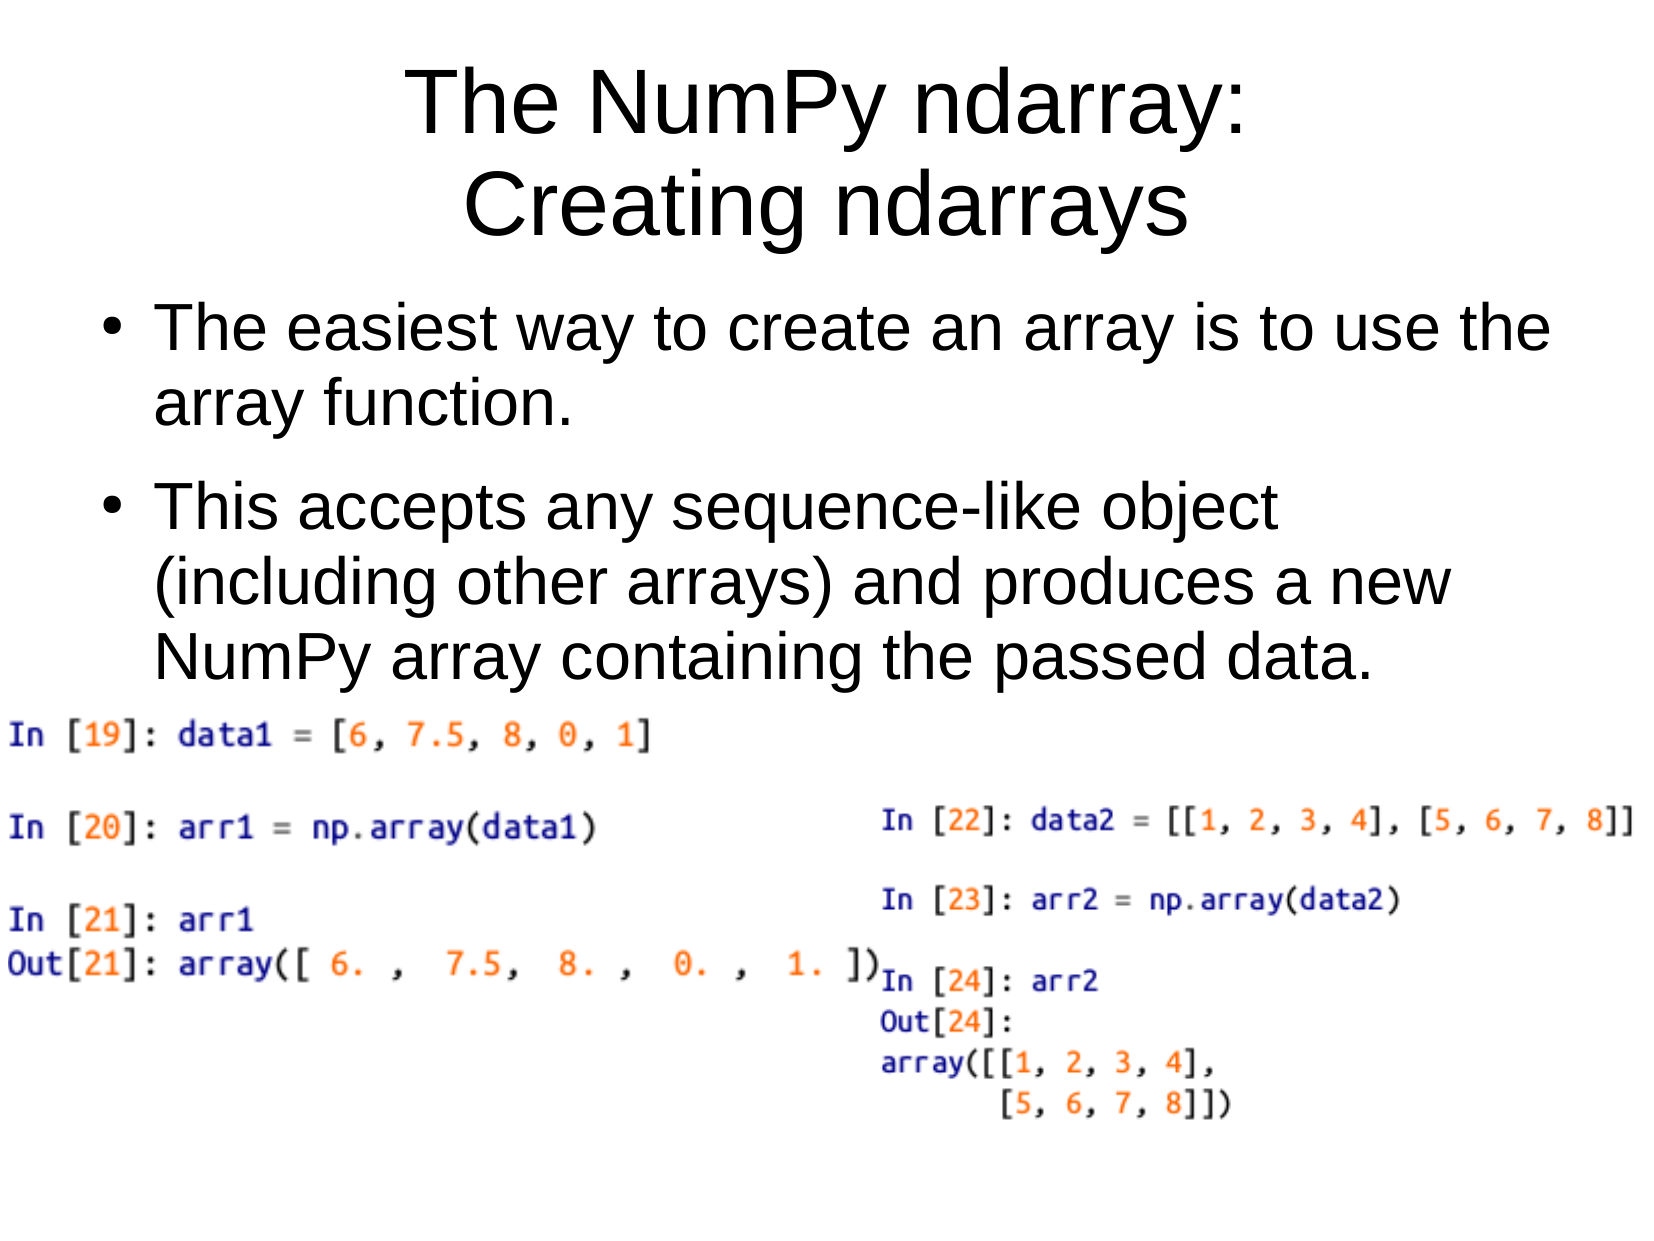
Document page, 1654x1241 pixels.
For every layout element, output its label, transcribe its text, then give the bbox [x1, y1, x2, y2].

list The easiest way to create an array is to use the array function. This accepts any sequence-like object (including other arrays) and produces a new NumPy array containing the passed data. [82, 290, 1571, 798]
title The NumPy ndarray: Creating ndarrays [82, 49, 1571, 257]
picture [8, 712, 1642, 1132]
